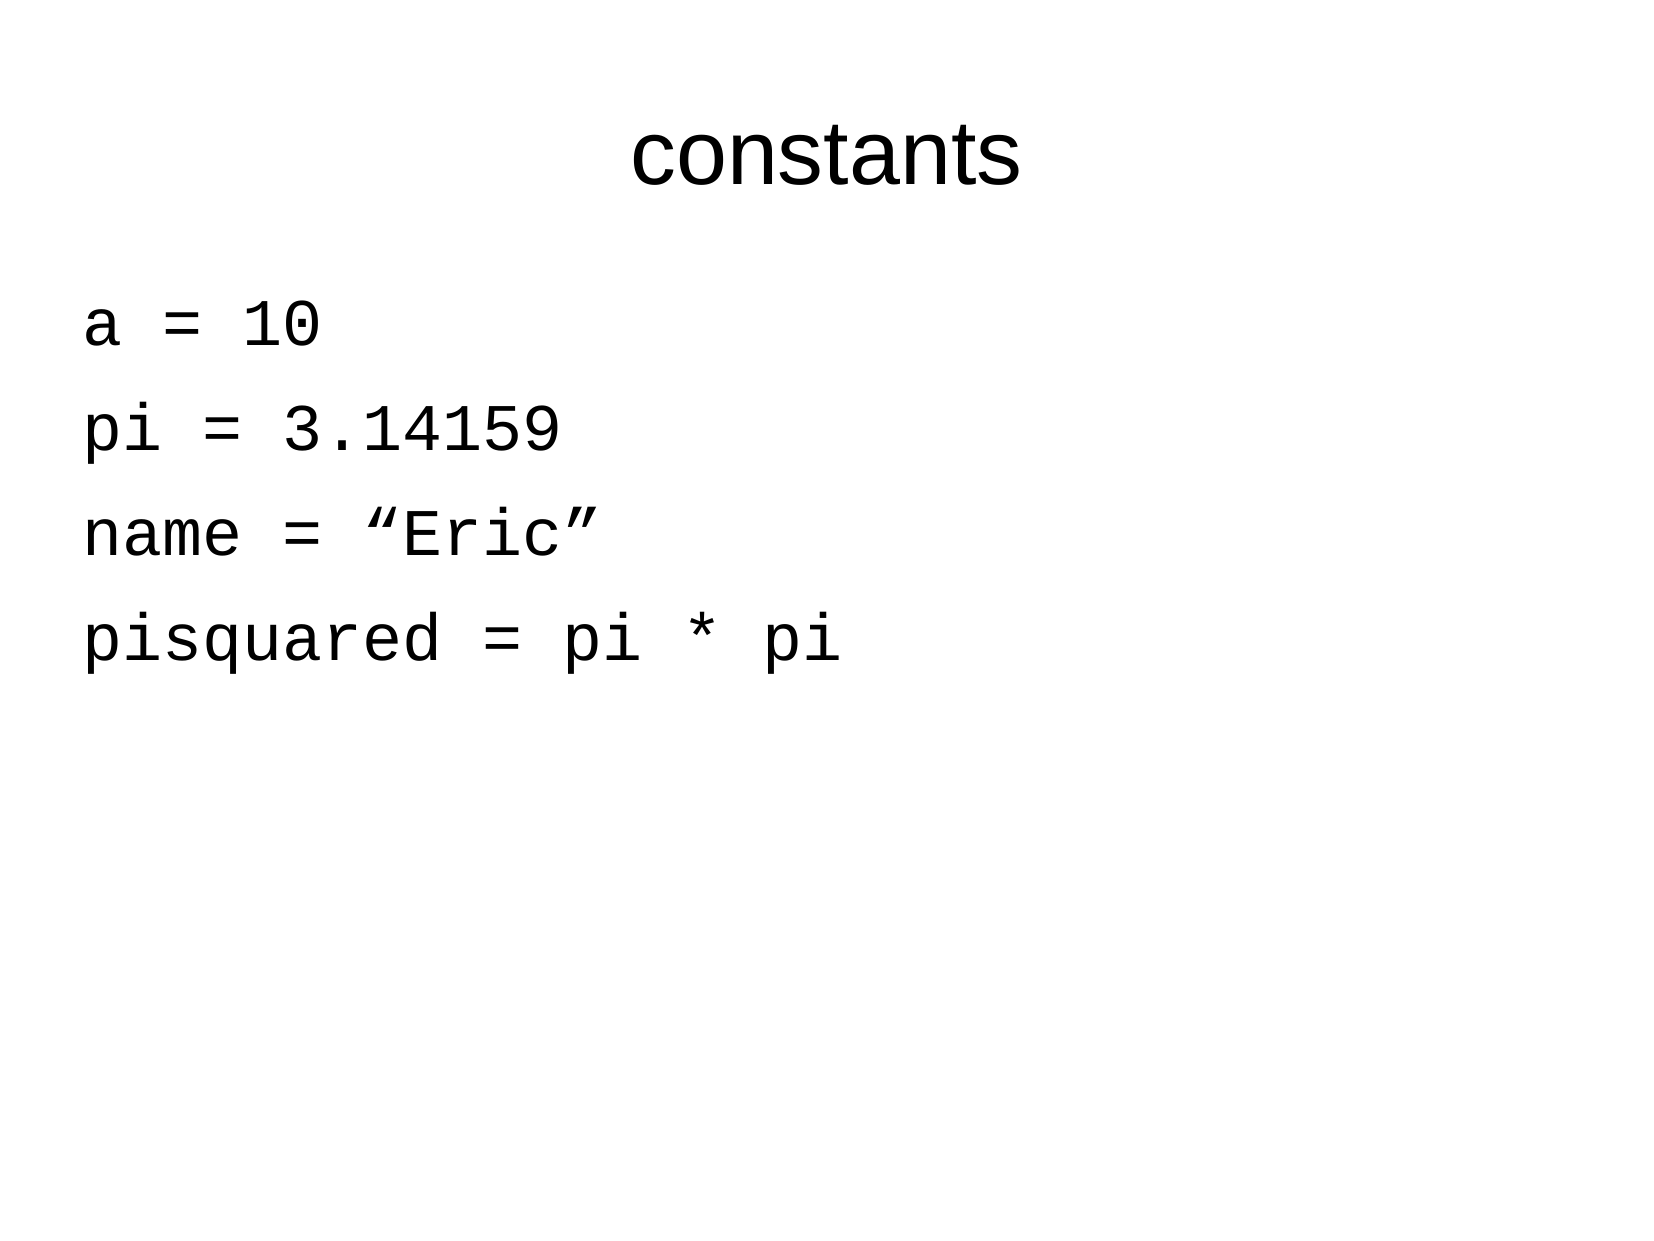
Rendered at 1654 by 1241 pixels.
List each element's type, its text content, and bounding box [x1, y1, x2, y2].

title constants [82, 49, 1571, 257]
list a = 10 pi = 3.14159 name = “Eric” pisquared = pi * pi [82, 290, 1571, 1109]
